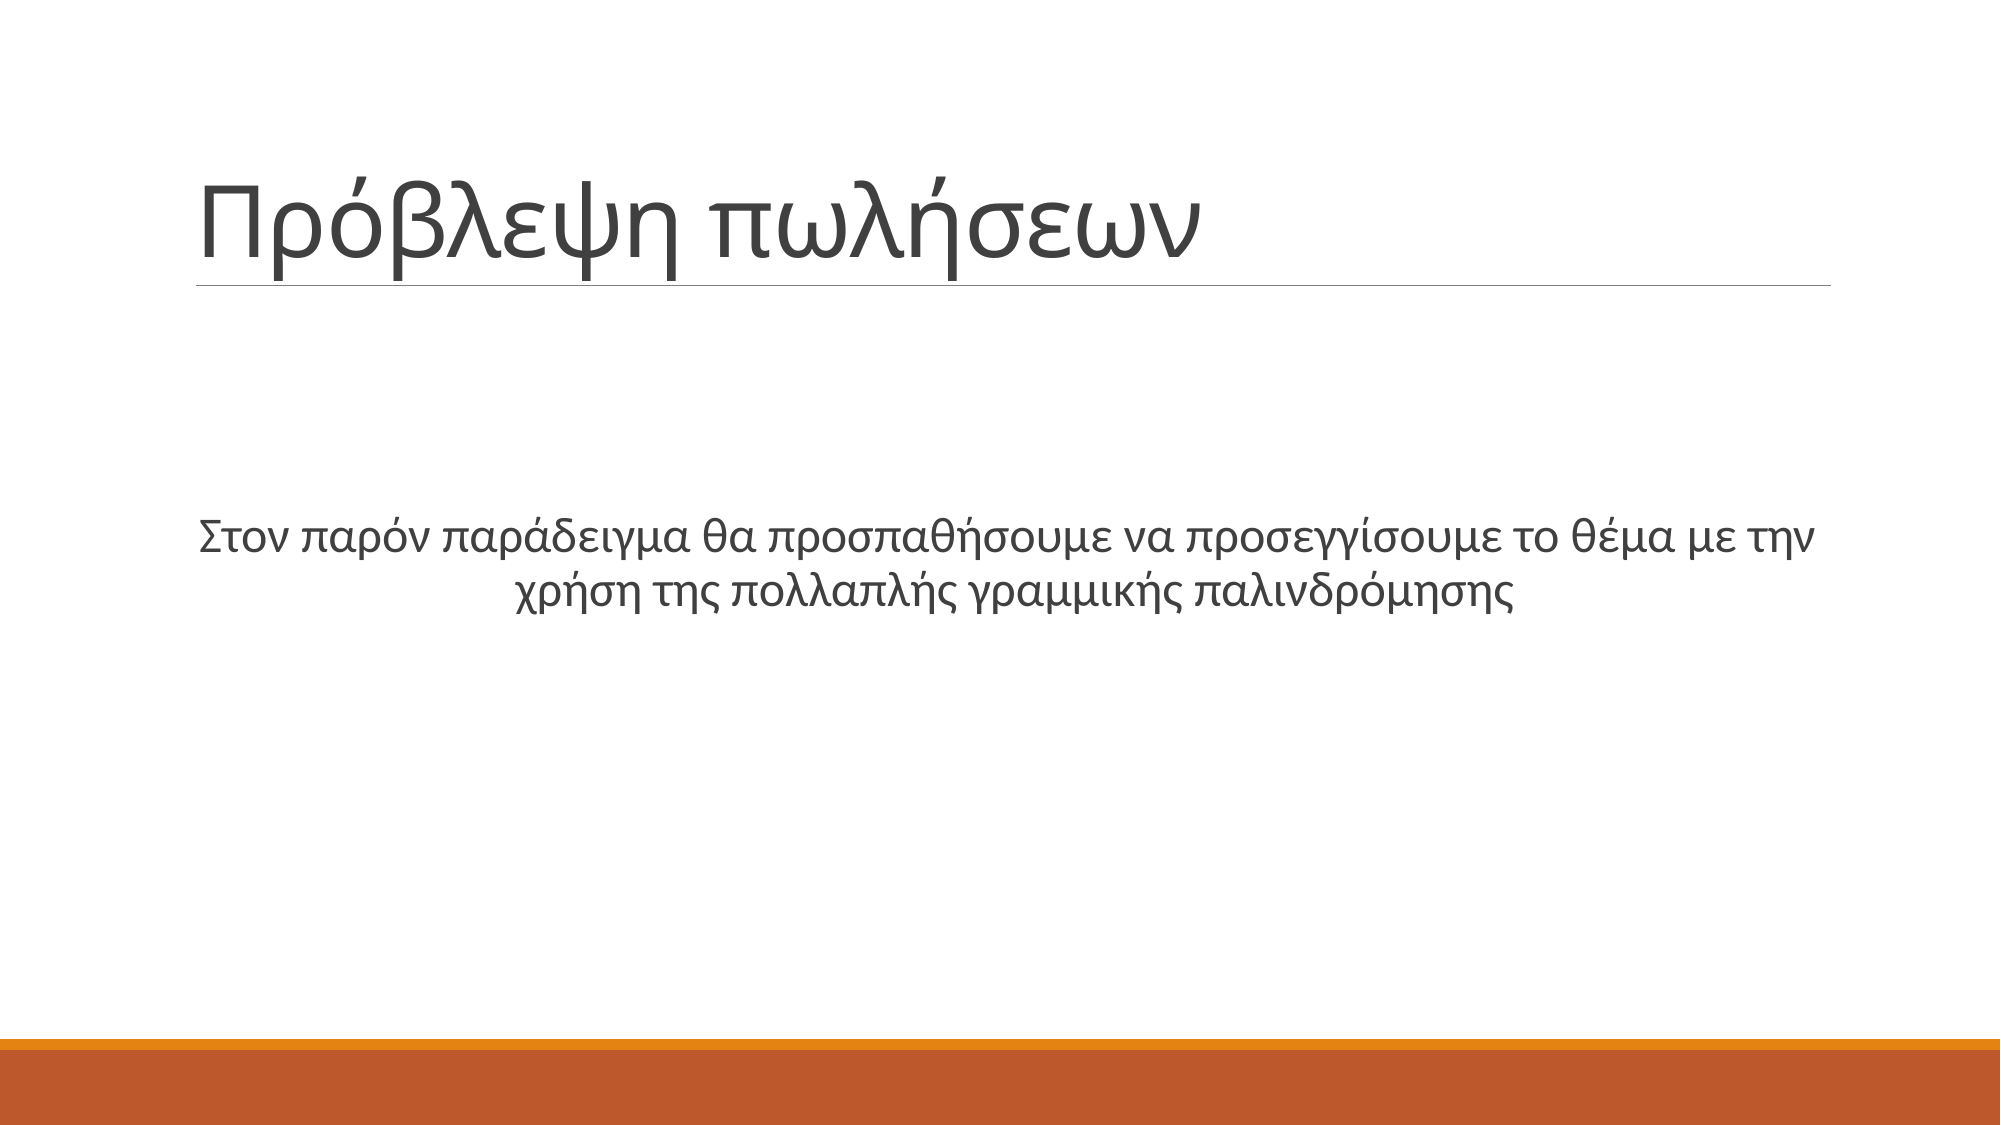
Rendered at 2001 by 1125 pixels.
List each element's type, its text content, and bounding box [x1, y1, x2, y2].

list Στον παρόν παράδειγμα θα προσπαθήσουμε να προσεγγίσουμε το θέμα με την χρήση της πολλαπλής γραμμικής παλινδρόμησης [174, 501, 1825, 684]
title Πρόβλεψη πωλήσεων [180, 47, 1831, 286]
